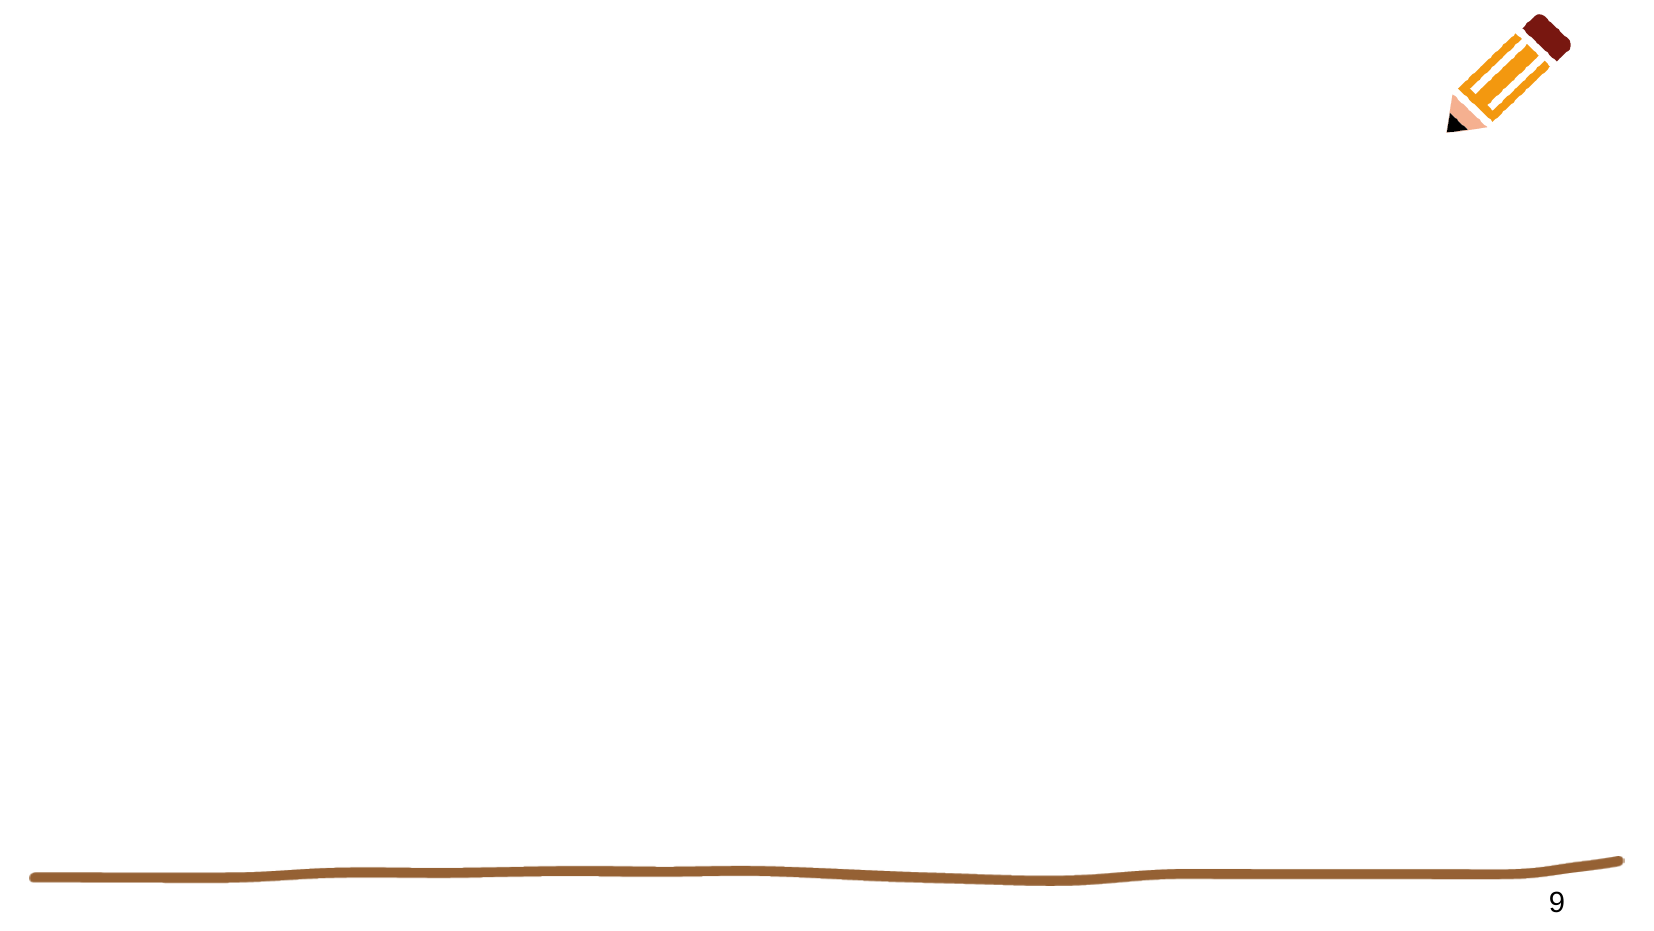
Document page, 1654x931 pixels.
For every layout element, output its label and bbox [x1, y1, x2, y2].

picture [29, 856, 1625, 886]
picture [1446, 14, 1571, 133]
